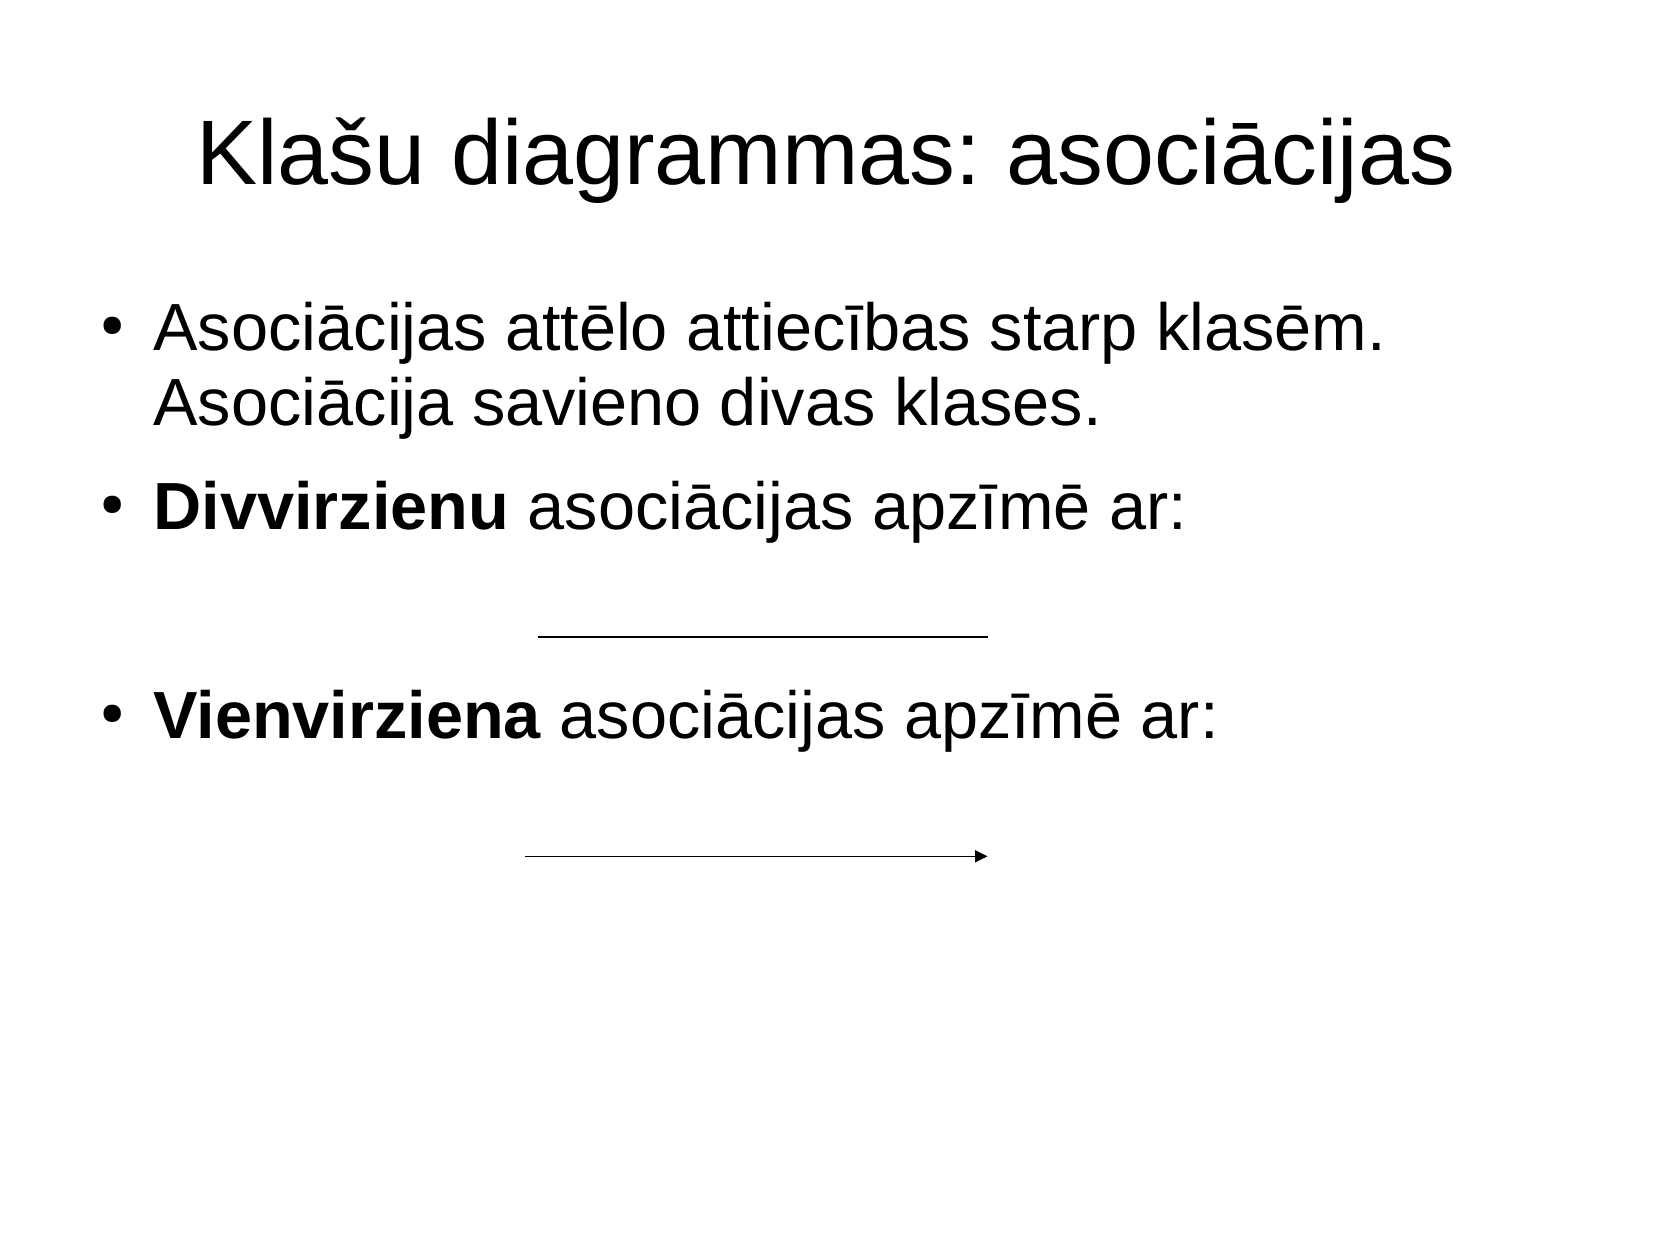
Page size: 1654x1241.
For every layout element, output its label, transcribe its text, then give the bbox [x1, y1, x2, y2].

list Asociācijas attēlo attiecības starp klasēm. Asociācija savieno divas klases. Divvirzienu asociācijas apzīmē ar: Vienvirziena asociācijas apzīmē ar: [82, 290, 1538, 1010]
title Klašu diagrammas: asociācijas [82, 49, 1571, 257]
